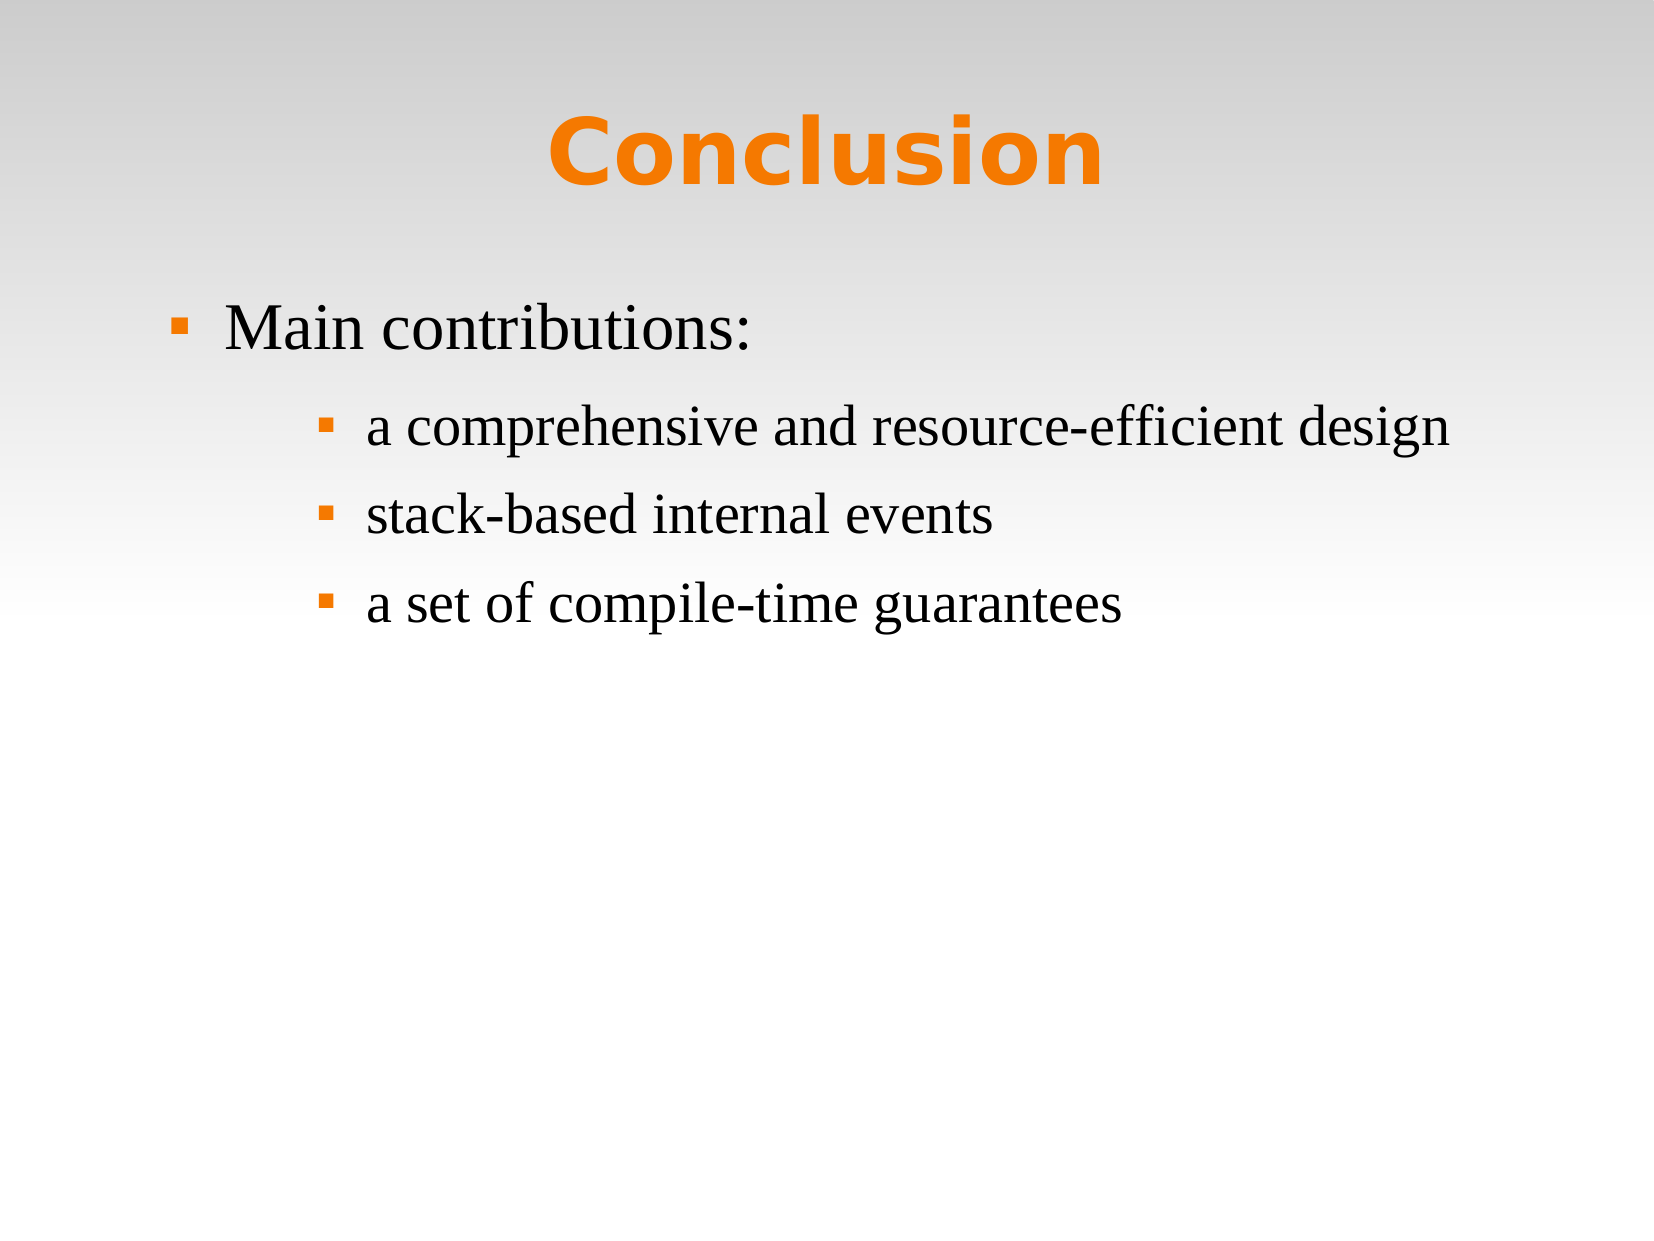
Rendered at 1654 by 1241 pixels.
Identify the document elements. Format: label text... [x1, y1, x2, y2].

list Main contributions: a comprehensive and resource-efficient design stack-based internal events a set of compile-time guarantees [82, 290, 1501, 1109]
title Conclusion [82, 49, 1571, 257]
